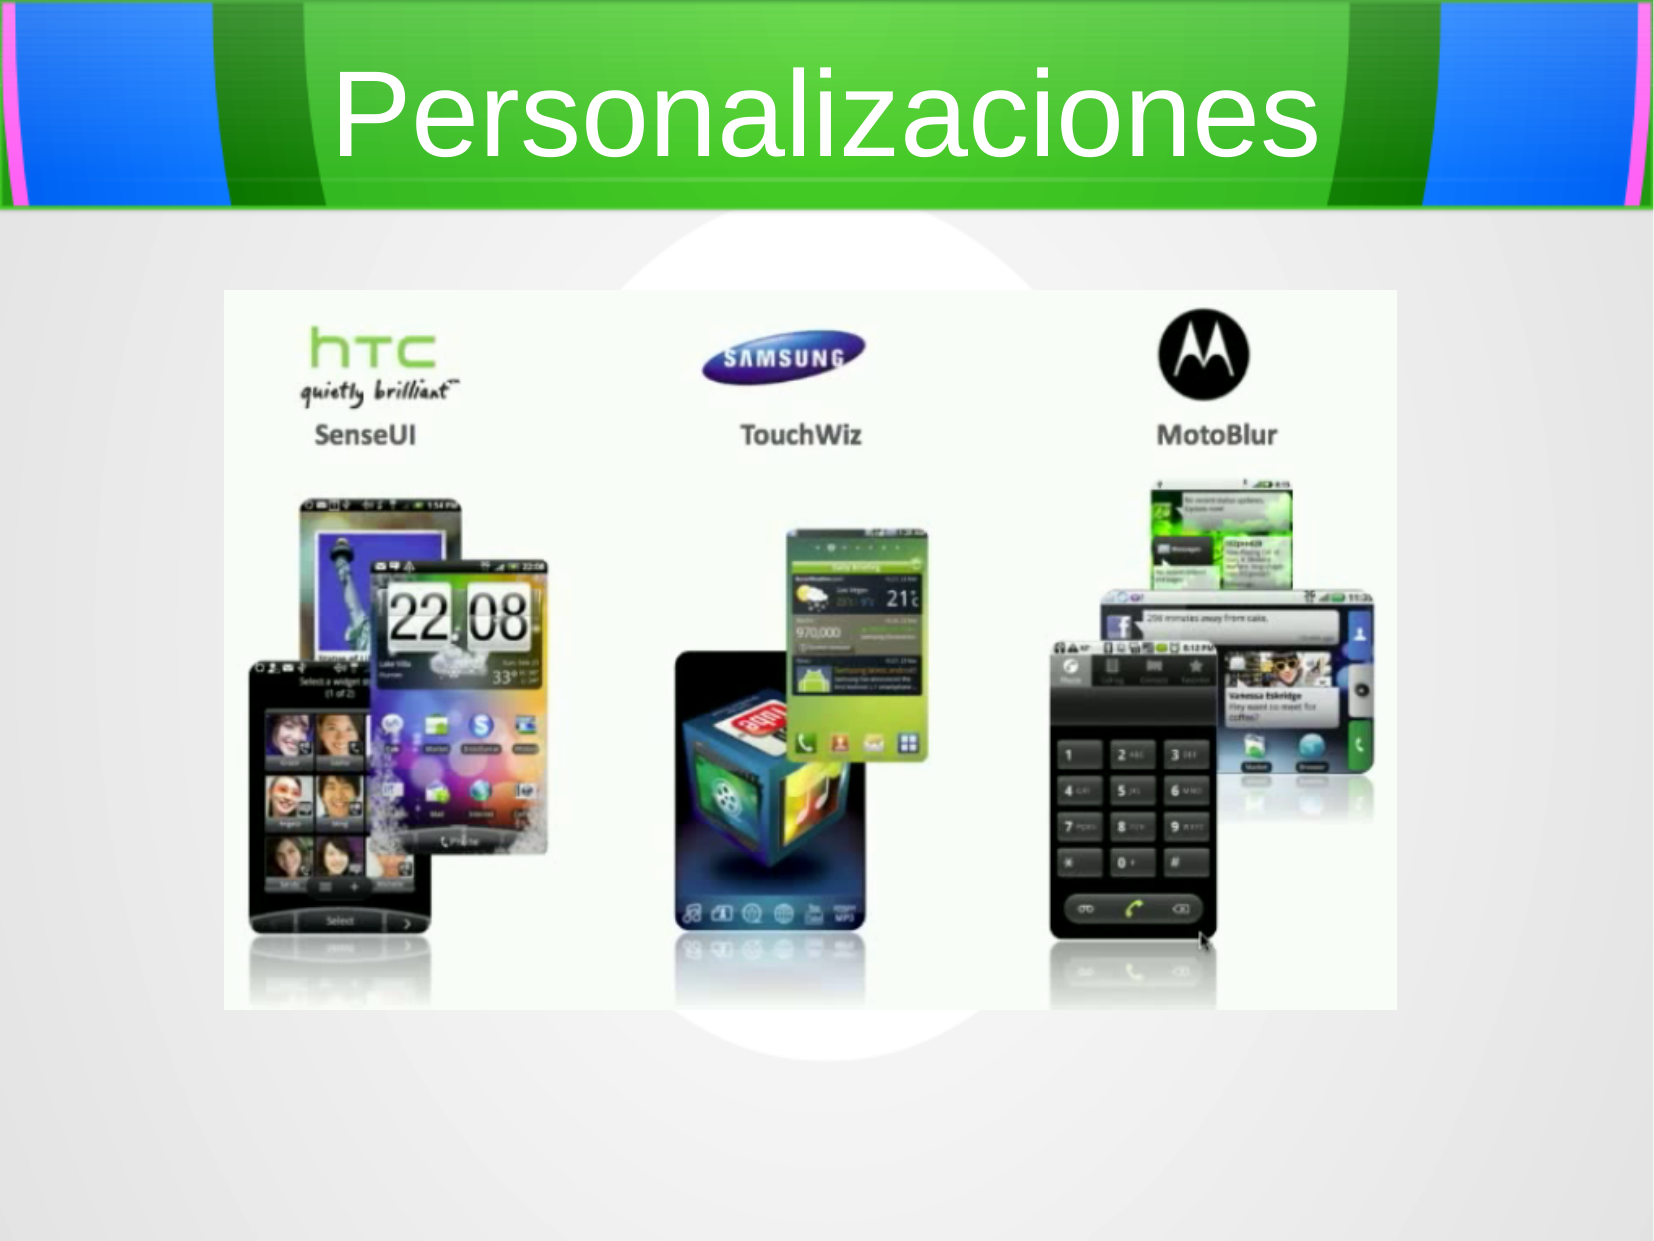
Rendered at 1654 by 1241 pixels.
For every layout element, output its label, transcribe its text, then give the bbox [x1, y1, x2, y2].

picture [0, 0, 1654, 1241]
title Personalizaciones [82, 45, 1571, 183]
